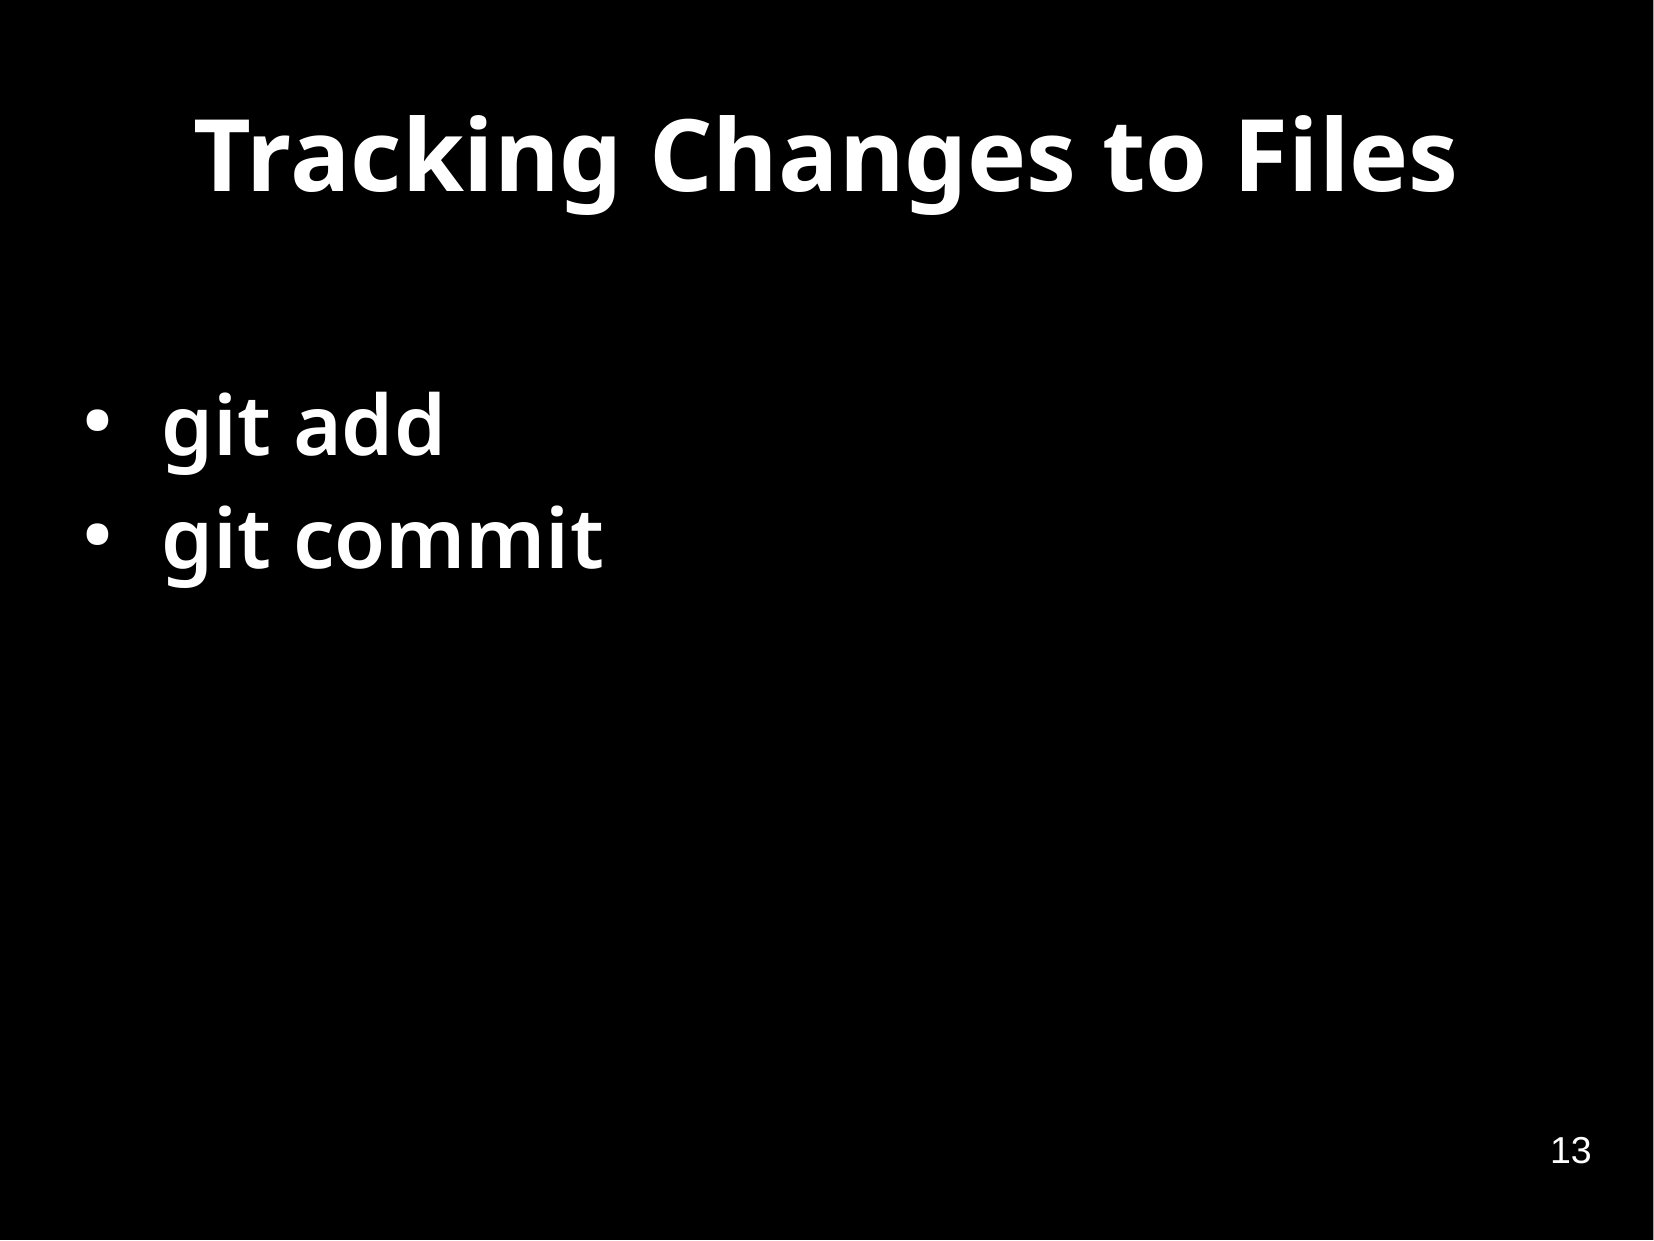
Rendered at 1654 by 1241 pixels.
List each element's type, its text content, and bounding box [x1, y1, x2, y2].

subtitle git add git commit [82, 283, 1571, 1017]
title Tracking Changes to Files [82, 49, 1571, 257]
text_box 13 [1535, 1122, 1607, 1179]
